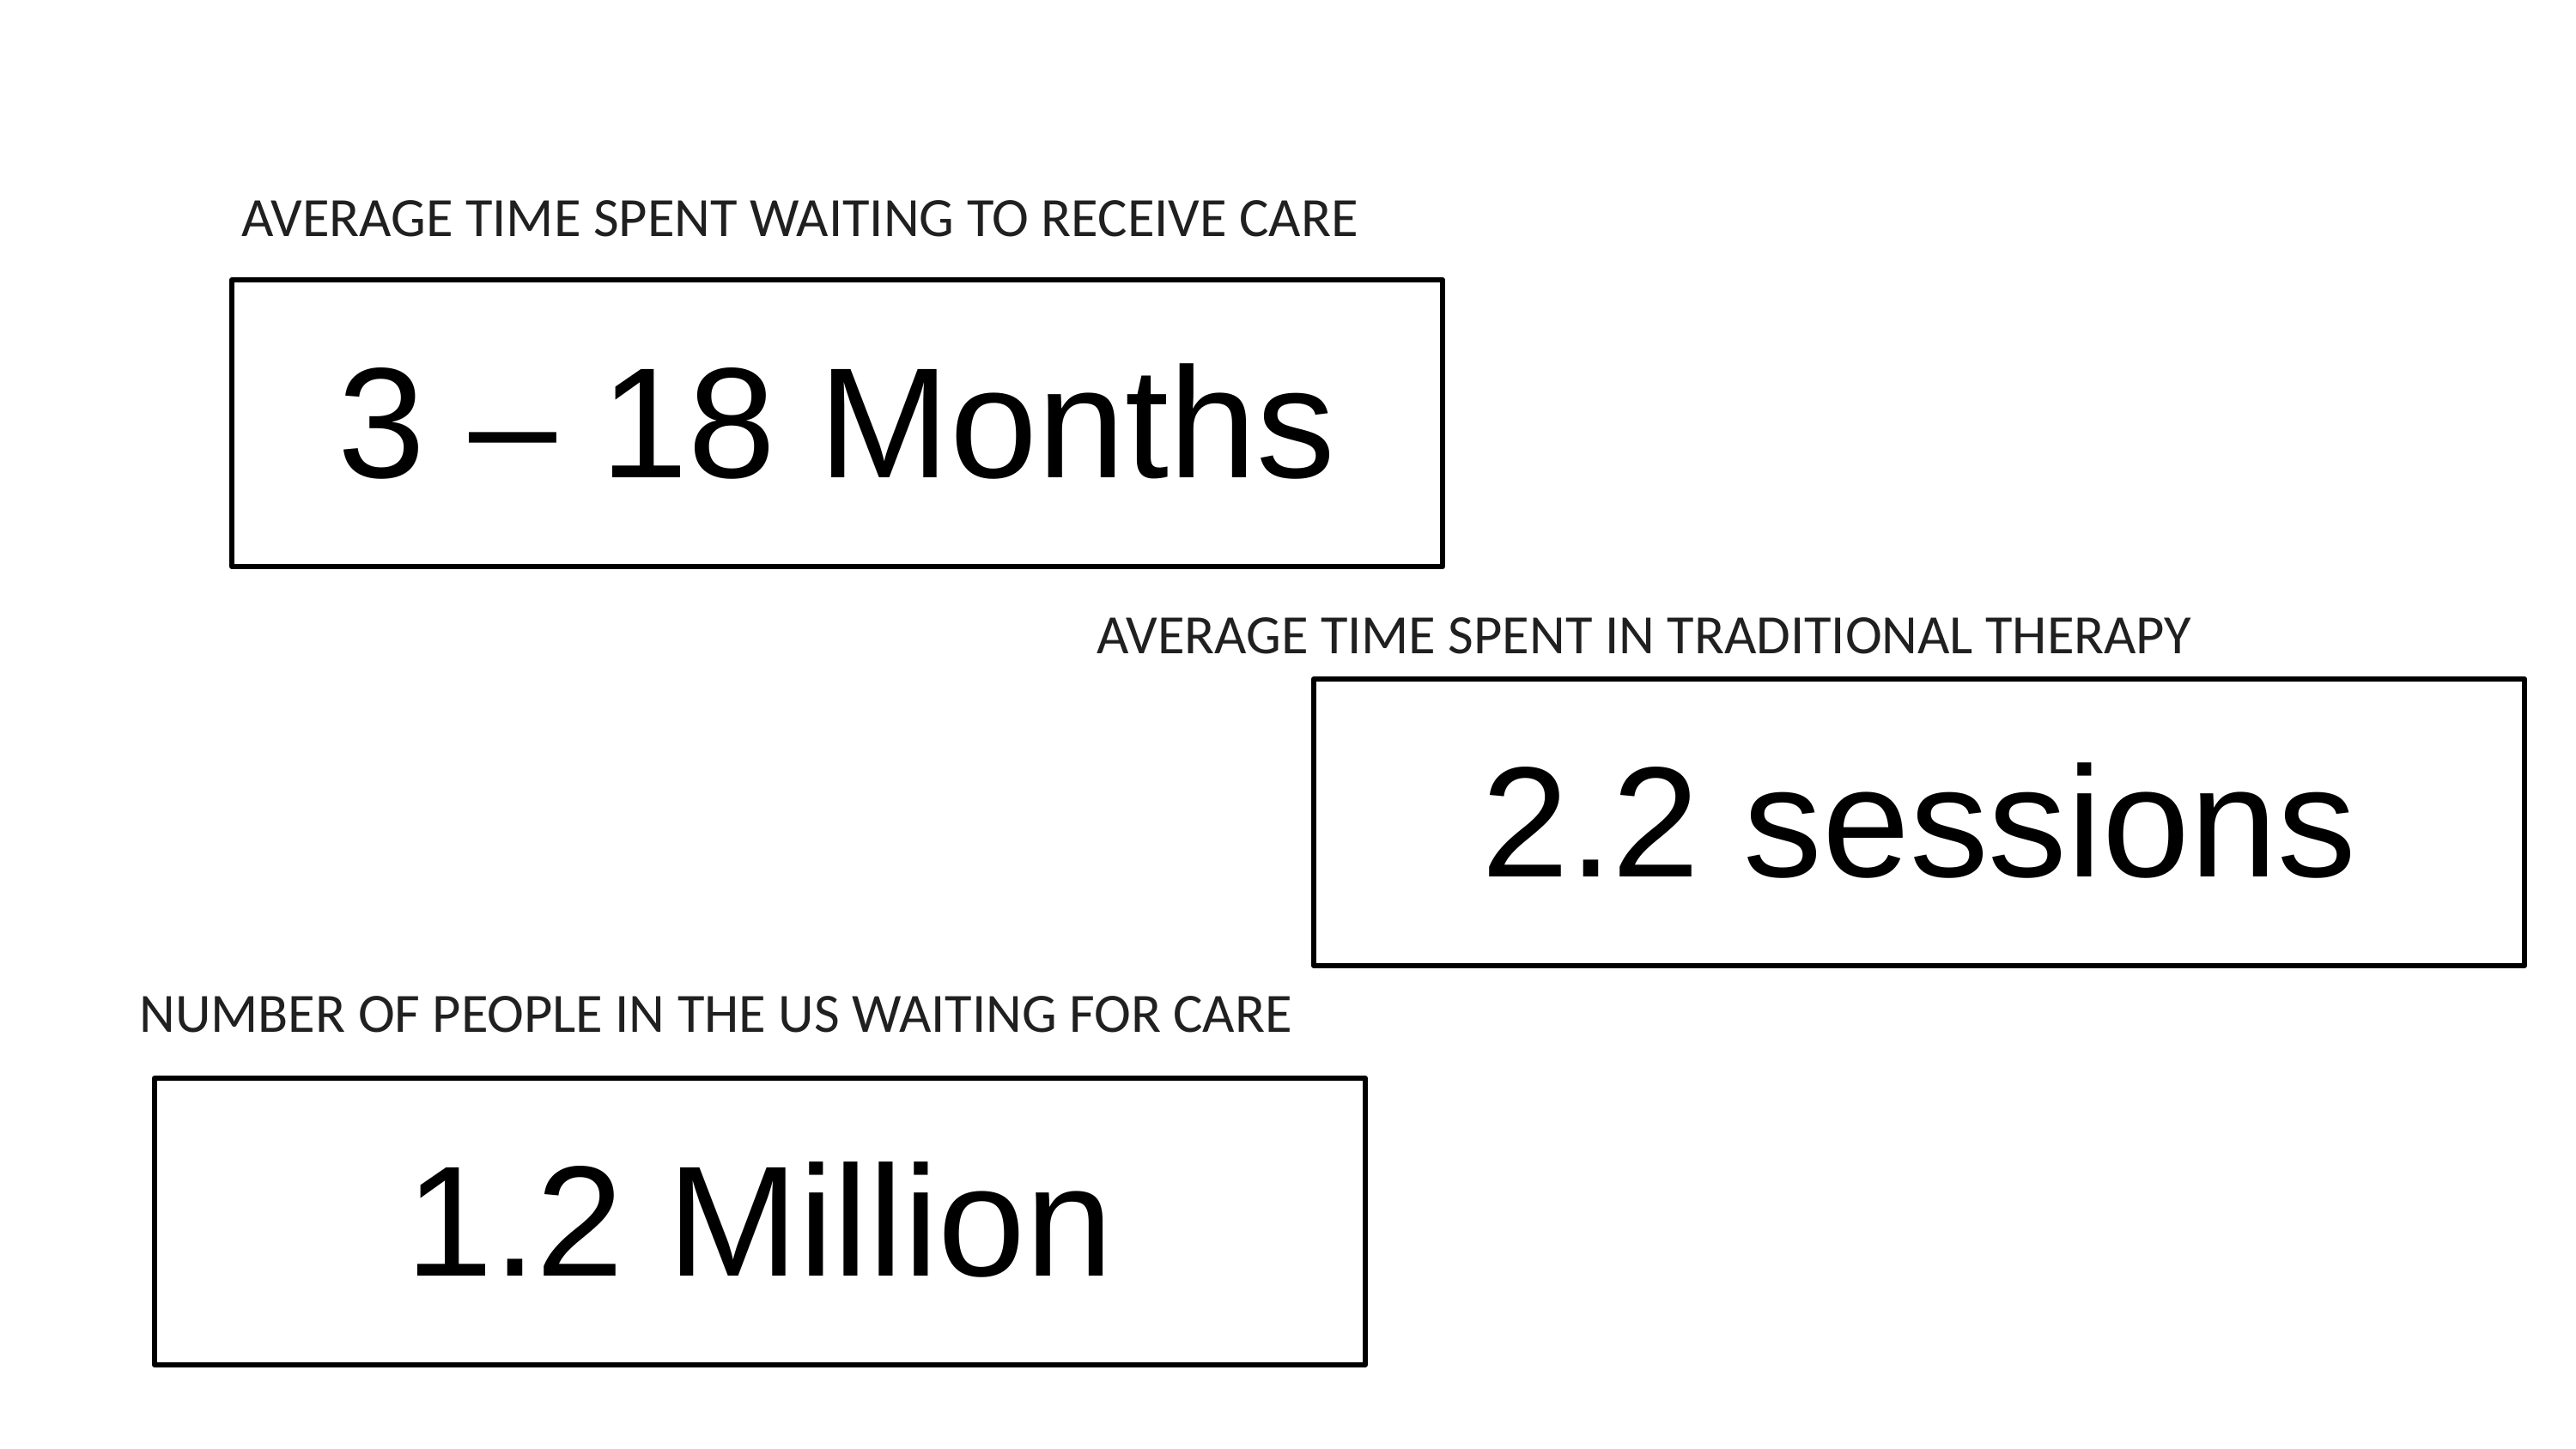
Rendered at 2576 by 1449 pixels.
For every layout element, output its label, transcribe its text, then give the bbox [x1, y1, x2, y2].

text_box 1.2 Million [155, 1077, 1366, 1366]
text_box 3 – 18 Months [232, 279, 1443, 567]
text_box AVERAGE TIME SPENT IN TRADITIONAL THERAPY [1097, 598, 2413, 639]
text_box NUMBER OF PEOPLE IN THE US WAITING FOR CARE [140, 977, 1455, 1017]
text_box 2.2 sessions [1314, 678, 2525, 967]
text_box AVERAGE TIME SPENT WAITING TO RECEIVE CARE [242, 181, 1602, 222]
